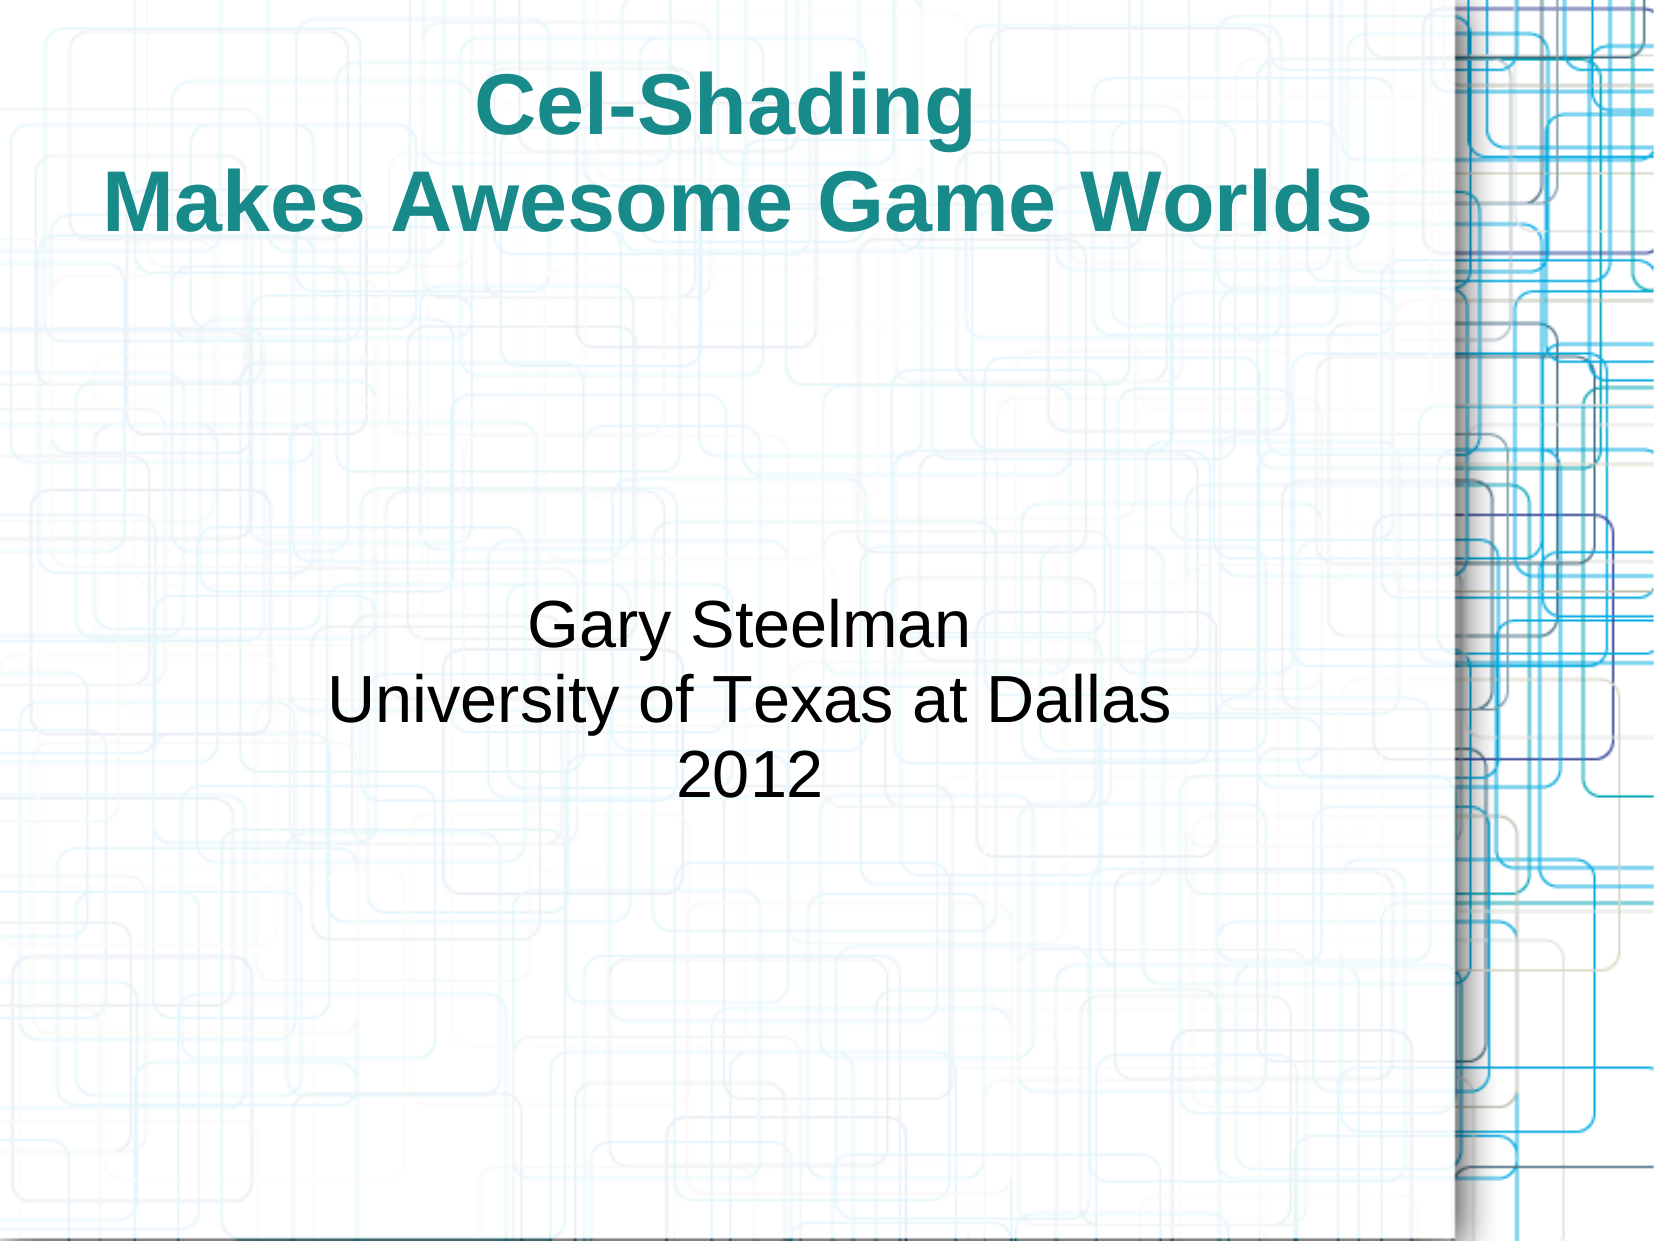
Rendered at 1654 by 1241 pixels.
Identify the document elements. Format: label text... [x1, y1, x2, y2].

title Cel-Shading Makes Awesome Game Worlds [59, 49, 1418, 257]
picture [0, 0, 1654, 1241]
subtitle Gary Steelman University of Texas at Dallas 2012 [82, 290, 1418, 1109]
